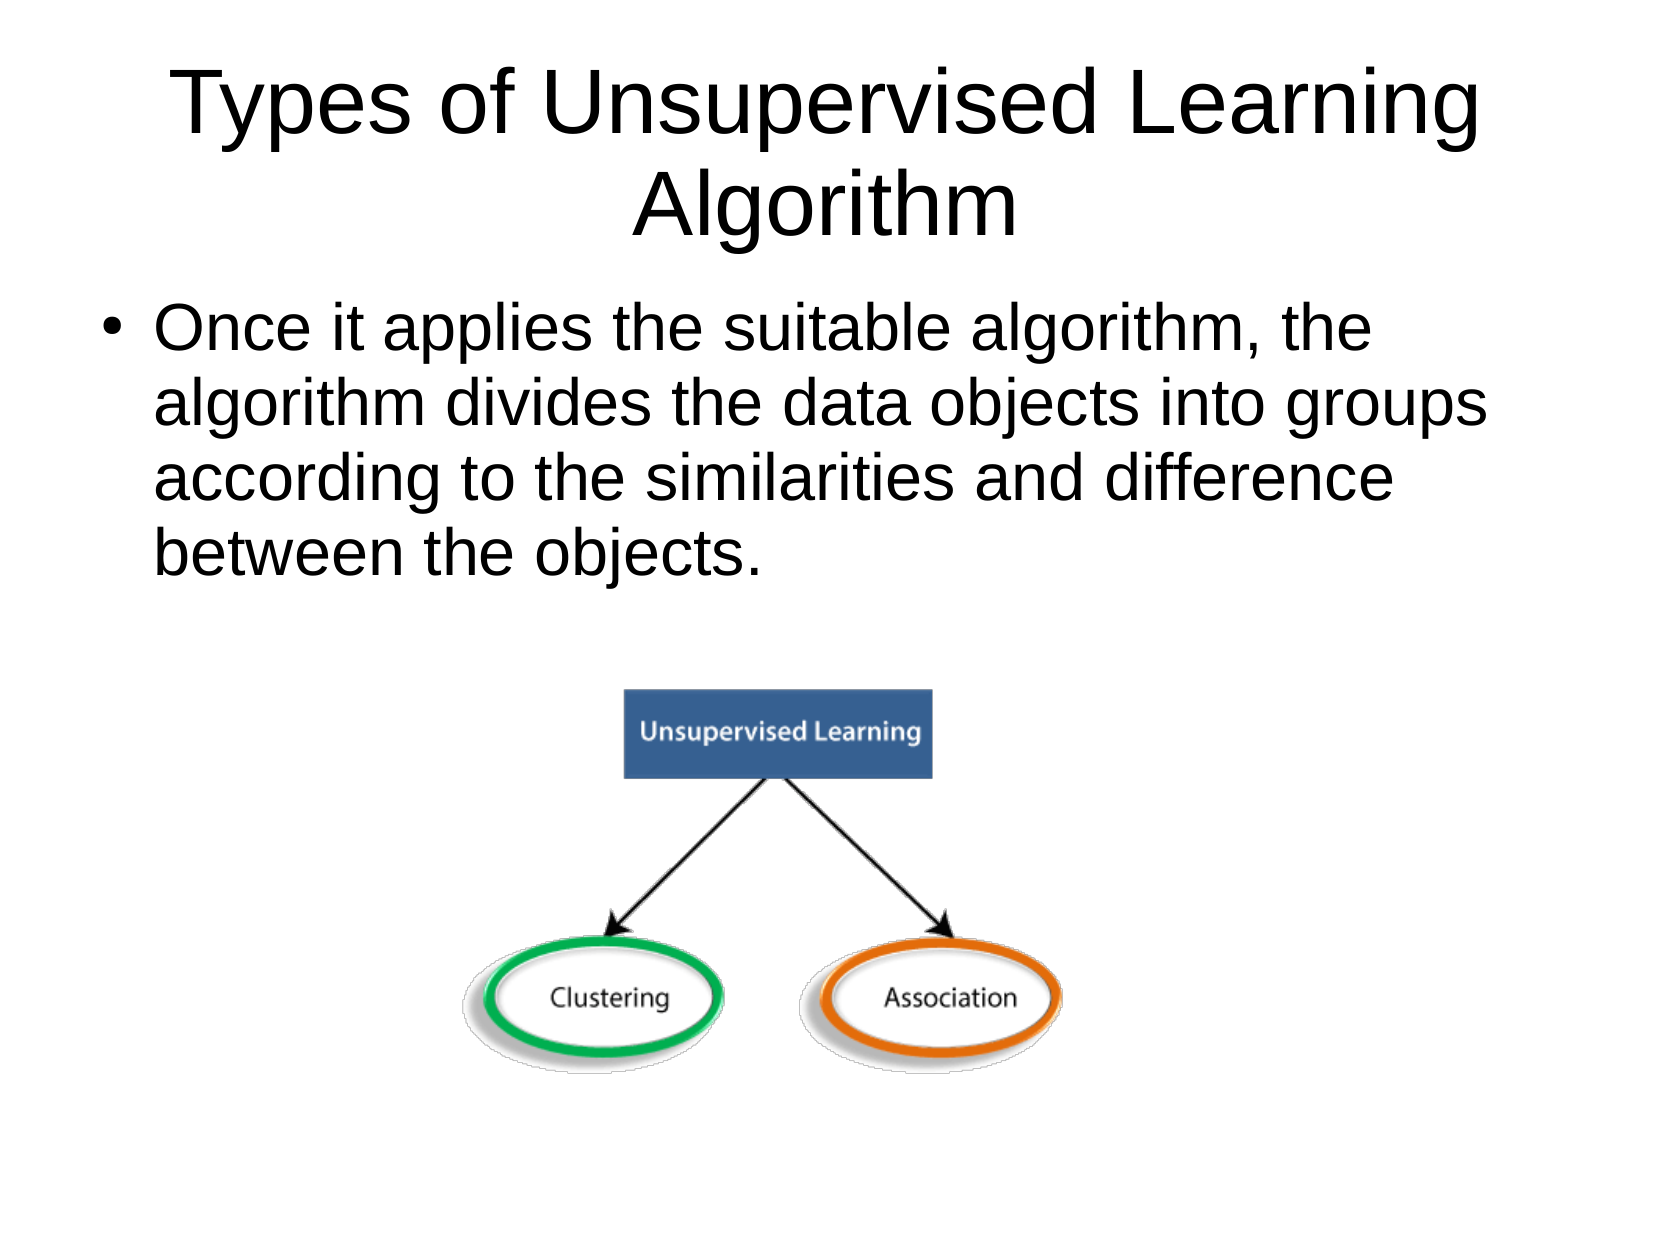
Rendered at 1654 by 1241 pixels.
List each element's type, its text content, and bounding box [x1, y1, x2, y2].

picture [460, 649, 1086, 1119]
title Types of Unsupervised Learning Algorithm [82, 49, 1571, 257]
list Once it applies the suitable algorithm, the algorithm divides the data objects into groups according to the similarities and difference between the objects. [82, 290, 1571, 1010]
